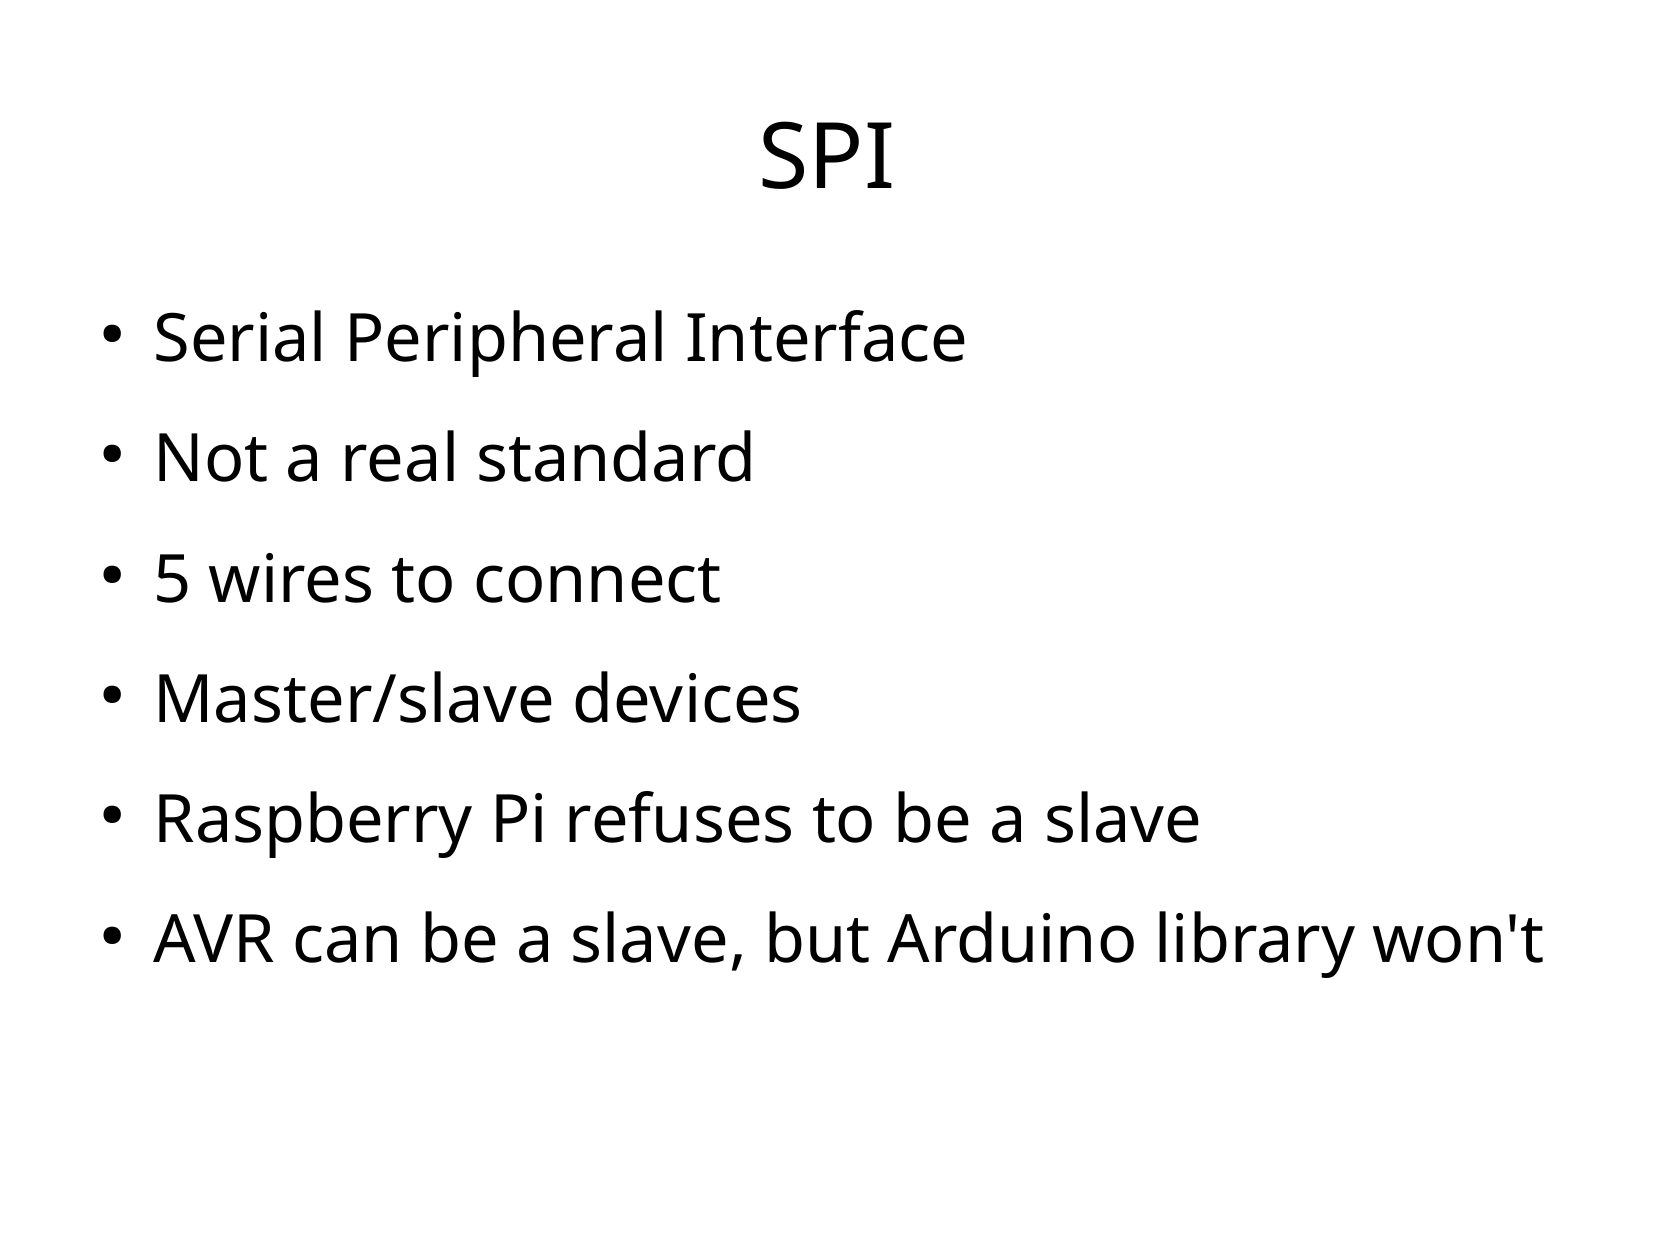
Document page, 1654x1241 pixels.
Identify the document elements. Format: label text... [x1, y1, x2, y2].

title SPI [82, 49, 1571, 257]
list Serial Peripheral Interface Not a real standard 5 wires to connect Master/slave devices Raspberry Pi refuses to be a slave AVR can be a slave, but Arduino library won't [82, 290, 1571, 1010]
